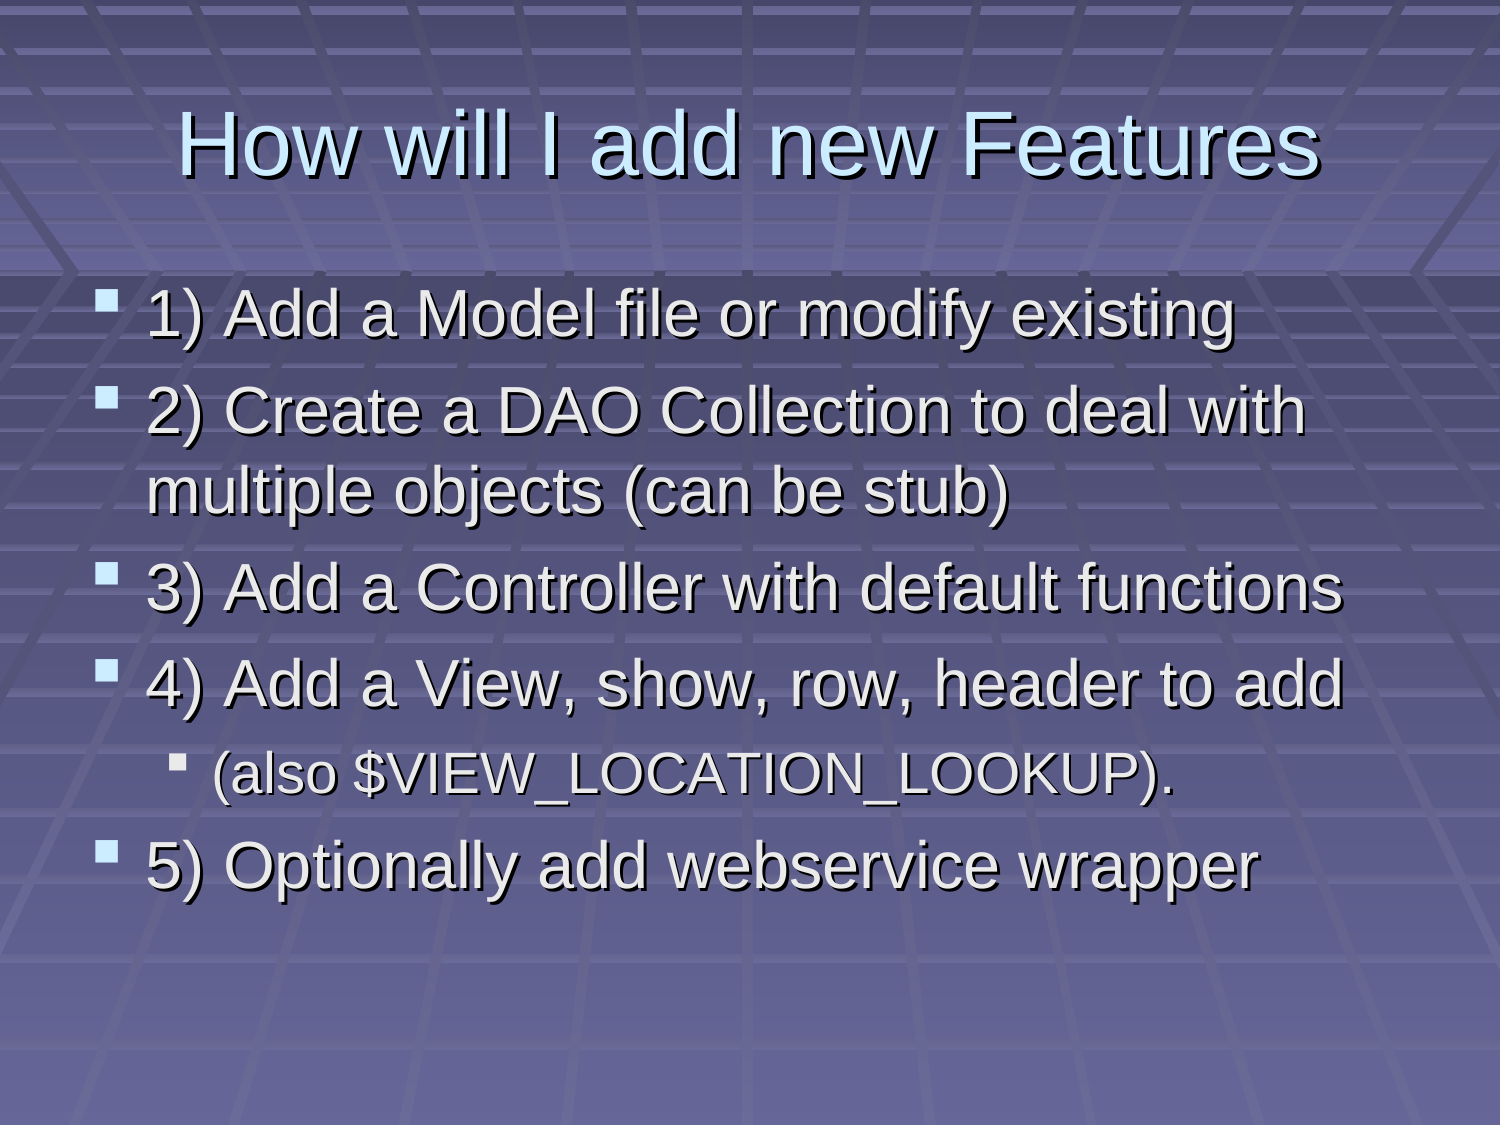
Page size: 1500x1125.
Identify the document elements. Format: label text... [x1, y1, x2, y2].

title How will I add new Features [74, 44, 1425, 233]
list 1) Add a Model file or modify existing 2) Create a DAO Collection to deal with multiple objects (can be stub) 3) Add a Controller with default functions 4) Add a View, show, row, header to add (also $VIEW_LOCATION_LOOKUP). 5) Optionally add webservice wrapper [74, 262, 1425, 1000]
